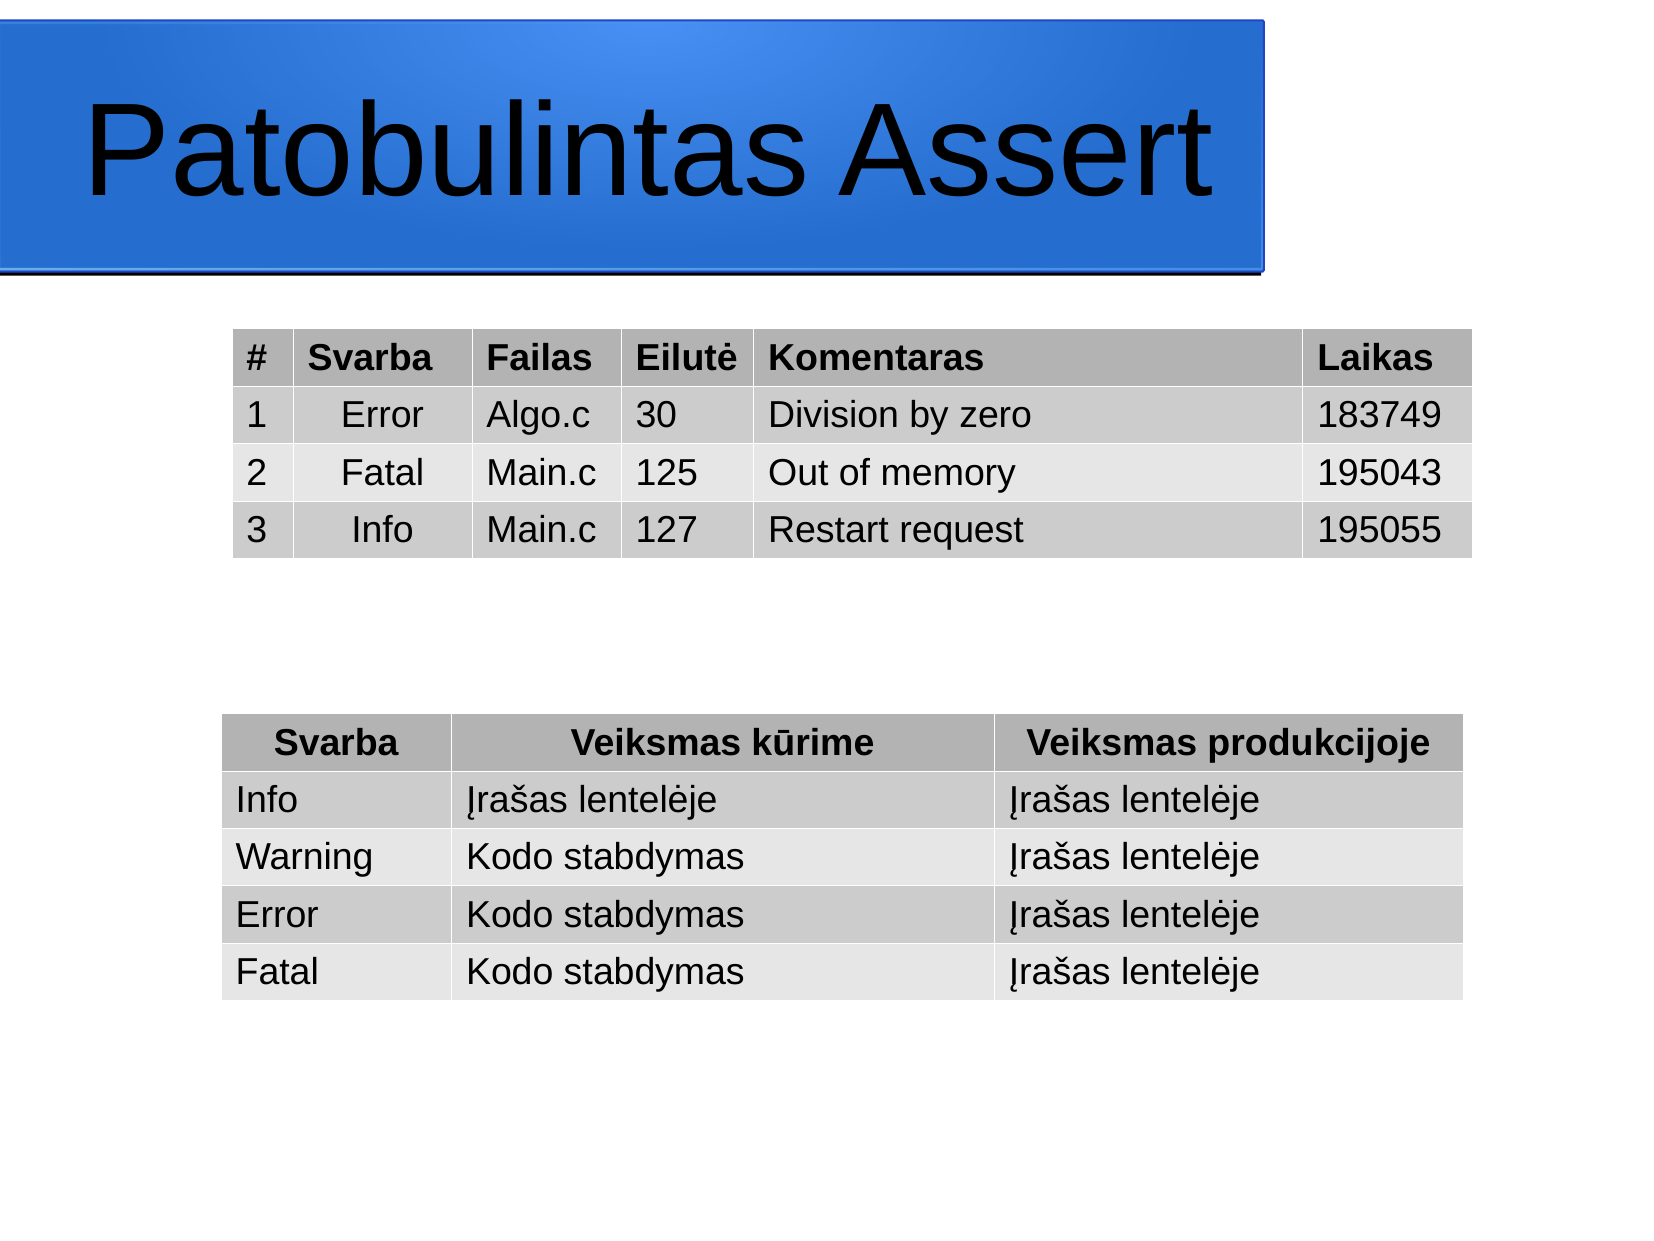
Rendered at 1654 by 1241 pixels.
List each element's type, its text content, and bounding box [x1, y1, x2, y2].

table_header # [233, 329, 293, 386]
table_header Svarba [222, 714, 451, 771]
table_cell 127 [622, 502, 753, 558]
table_cell Restart request [754, 502, 1302, 558]
table_header Veiksmas kūrime [452, 714, 994, 771]
table_cell Kodo stabdymas [452, 886, 994, 943]
title Patobulintas Assert [82, 47, 1235, 252]
table_cell Fatal [294, 444, 472, 501]
table_cell Įrašas lentelėje [995, 886, 1463, 943]
table_cell Error [222, 886, 451, 943]
table_cell Kodo stabdymas [452, 944, 994, 1000]
table_cell Info [222, 772, 451, 828]
table_cell 183749 [1303, 387, 1472, 443]
table_cell Division by zero [754, 387, 1302, 443]
table_header Veiksmas produkcijoje [995, 714, 1463, 771]
table_cell 1 [233, 387, 293, 443]
table_cell Info [294, 502, 472, 558]
table_cell 195043 [1303, 444, 1472, 501]
table_cell Įrašas lentelėje [995, 944, 1463, 1000]
table_cell 125 [622, 444, 753, 501]
table_cell Main.c [473, 502, 621, 558]
table_header Komentaras [754, 329, 1302, 386]
table_cell 195055 [1303, 502, 1472, 558]
table_cell Main.c [473, 444, 621, 501]
table_cell Įrašas lentelėje [995, 829, 1463, 885]
table_cell Kodo stabdymas [452, 829, 994, 885]
table_header Eilutė [622, 329, 753, 386]
table_cell Įrašas lentelėje [452, 772, 994, 828]
table_header Laikas [1303, 329, 1472, 386]
table_cell Warning [222, 829, 451, 885]
table_cell Out of memory [754, 444, 1302, 501]
table_header Failas [473, 329, 621, 386]
table_cell 2 [233, 444, 293, 501]
table_cell 3 [233, 502, 293, 558]
table_cell Algo.c [473, 387, 621, 443]
table_cell Fatal [222, 944, 451, 1000]
table_cell Error [294, 387, 472, 443]
table_header Svarba [294, 329, 472, 386]
table_cell Įrašas lentelėje [995, 772, 1463, 828]
table_cell 30 [622, 387, 753, 443]
